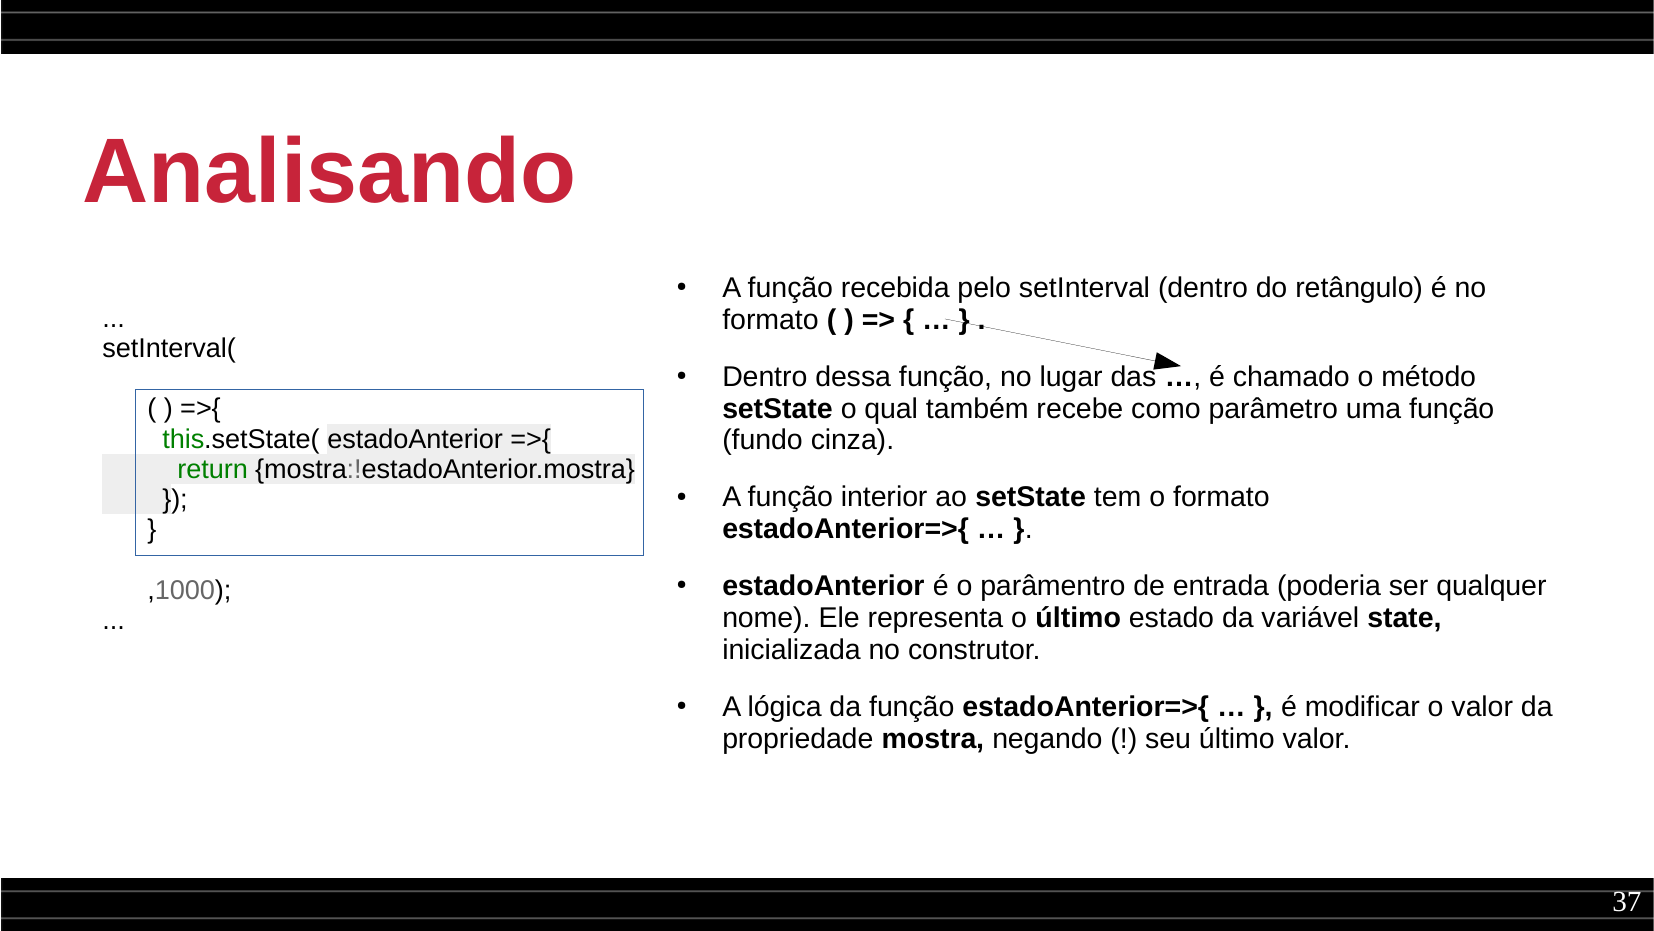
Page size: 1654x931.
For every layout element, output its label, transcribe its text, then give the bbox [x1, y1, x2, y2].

text_box ... setInterval( ( ) =>{ this.setState( estadoAnterior =>{ return {mostra:!estadoAnterior.mostra} }); } ,1000); ... [87, 295, 650, 643]
title Analisando [82, 92, 1571, 249]
list A função recebida pelo setInterval (dentro do retângulo) é no formato ( ) => { … } . Dentro dessa função, no lugar das …, é chamado o método setState o qual também recebe como parâmetro uma função (fundo cinza). A função interior ao setState tem o formato estadoAnterior=>{ … }. estadoAnterior é o parâmentro de entrada (poderia ser qualquer nome). Ele representa o último estado da variável state, inicializada no construtor. A lógica da função estadoAnterior=>{ … }, é modificar o valor da propriedade mostra, negando (!) seu último valor. [661, 271, 1571, 758]
picture [1, 878, 1654, 931]
picture [1, 0, 1654, 54]
